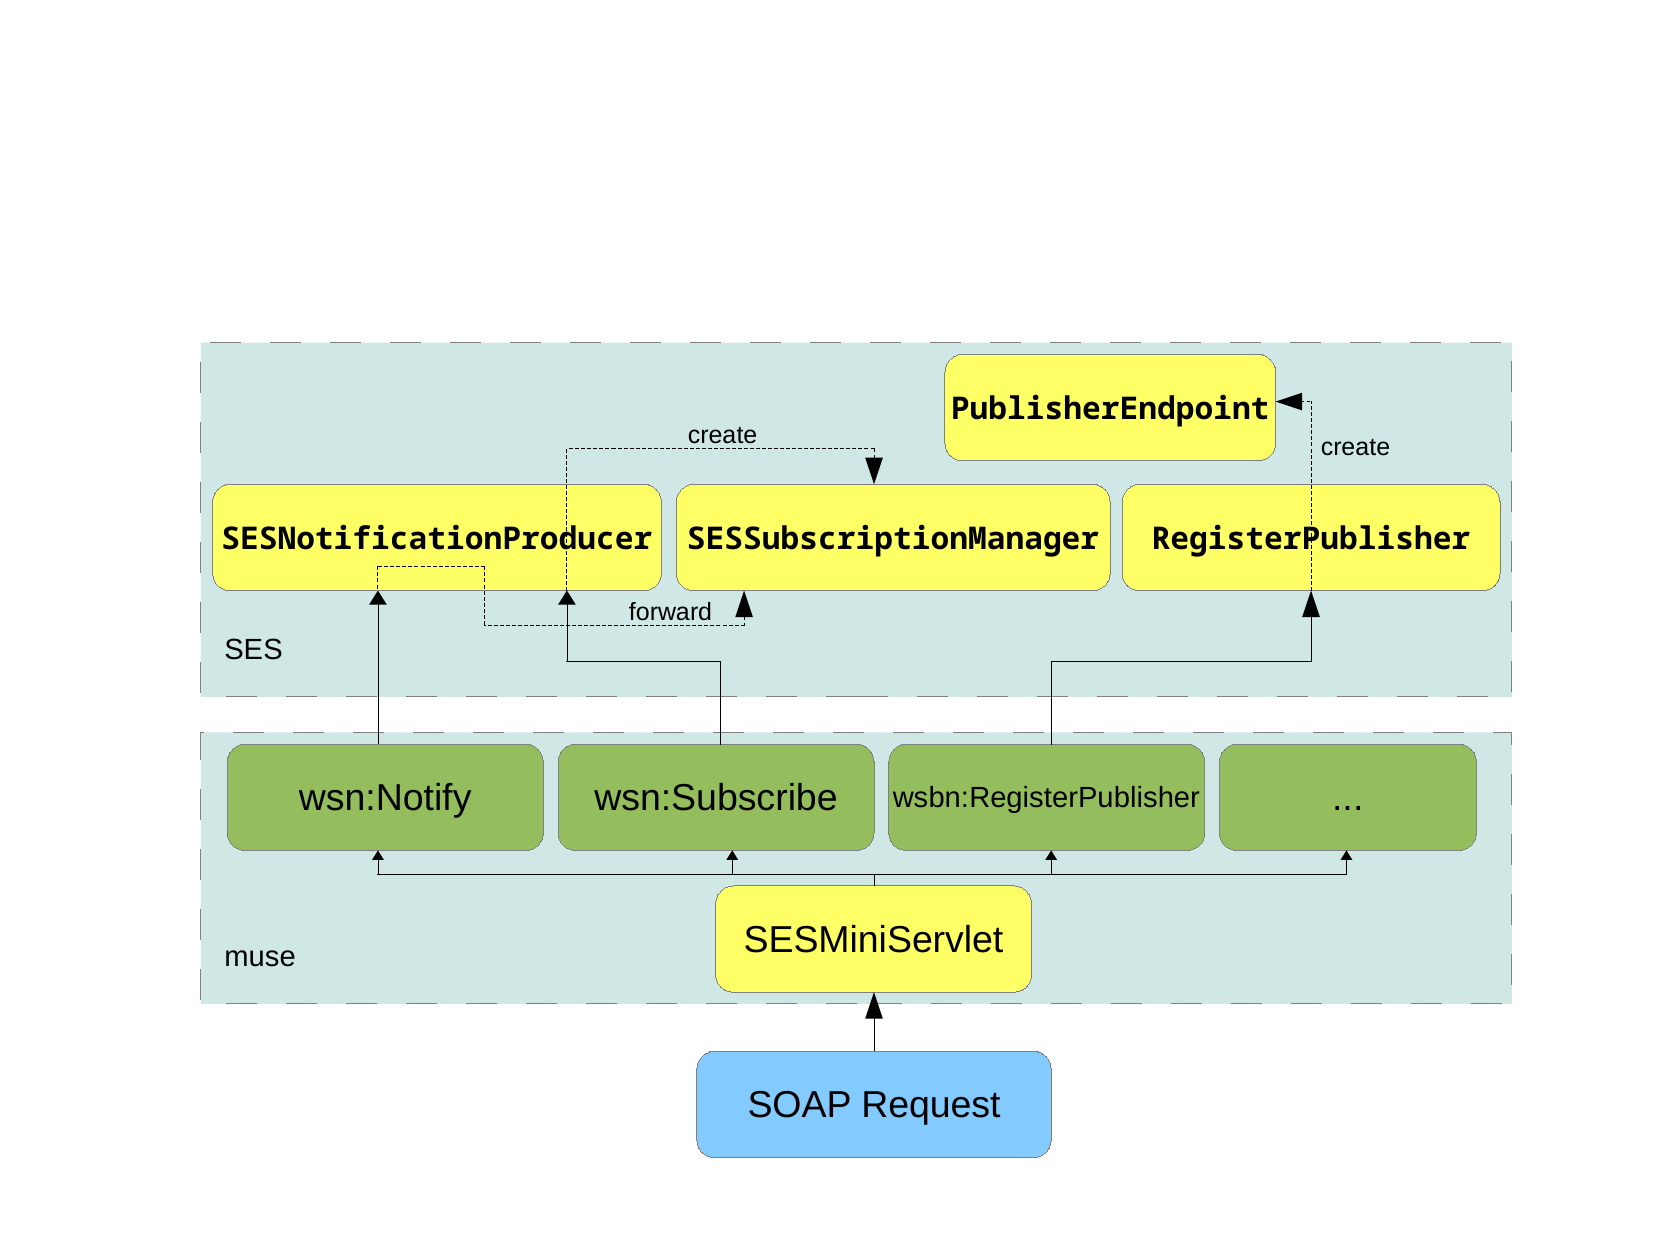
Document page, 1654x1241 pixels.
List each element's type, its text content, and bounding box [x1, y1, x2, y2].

text_box wsbn:RegisterPublisher [888, 744, 1205, 851]
text_box PublisherEndpoint [944, 354, 1276, 461]
text_box muse [209, 933, 311, 981]
text_box SESNotificationProducer [212, 484, 662, 591]
text_box wsn:Subscribe [558, 744, 875, 851]
text_box [200, 732, 874, 1004]
text_box SESSubscriptionManager [676, 484, 1111, 591]
text_box SES [209, 625, 298, 674]
text_box [379, 732, 732, 874]
text_box [721, 732, 1051, 874]
text_box SESMiniServlet [715, 885, 1032, 993]
text_box RegisterPublisher [1122, 484, 1501, 591]
text_box [875, 732, 1512, 1004]
text_box SOAP Request [696, 1051, 1052, 1158]
text_box [200, 342, 1512, 697]
text_box create [1306, 425, 1406, 469]
text_box ... [1219, 744, 1477, 851]
text_box wsn:Notify [227, 744, 544, 851]
text_box forward [614, 590, 728, 646]
text_box create [673, 413, 773, 469]
text_box [379, 591, 720, 697]
